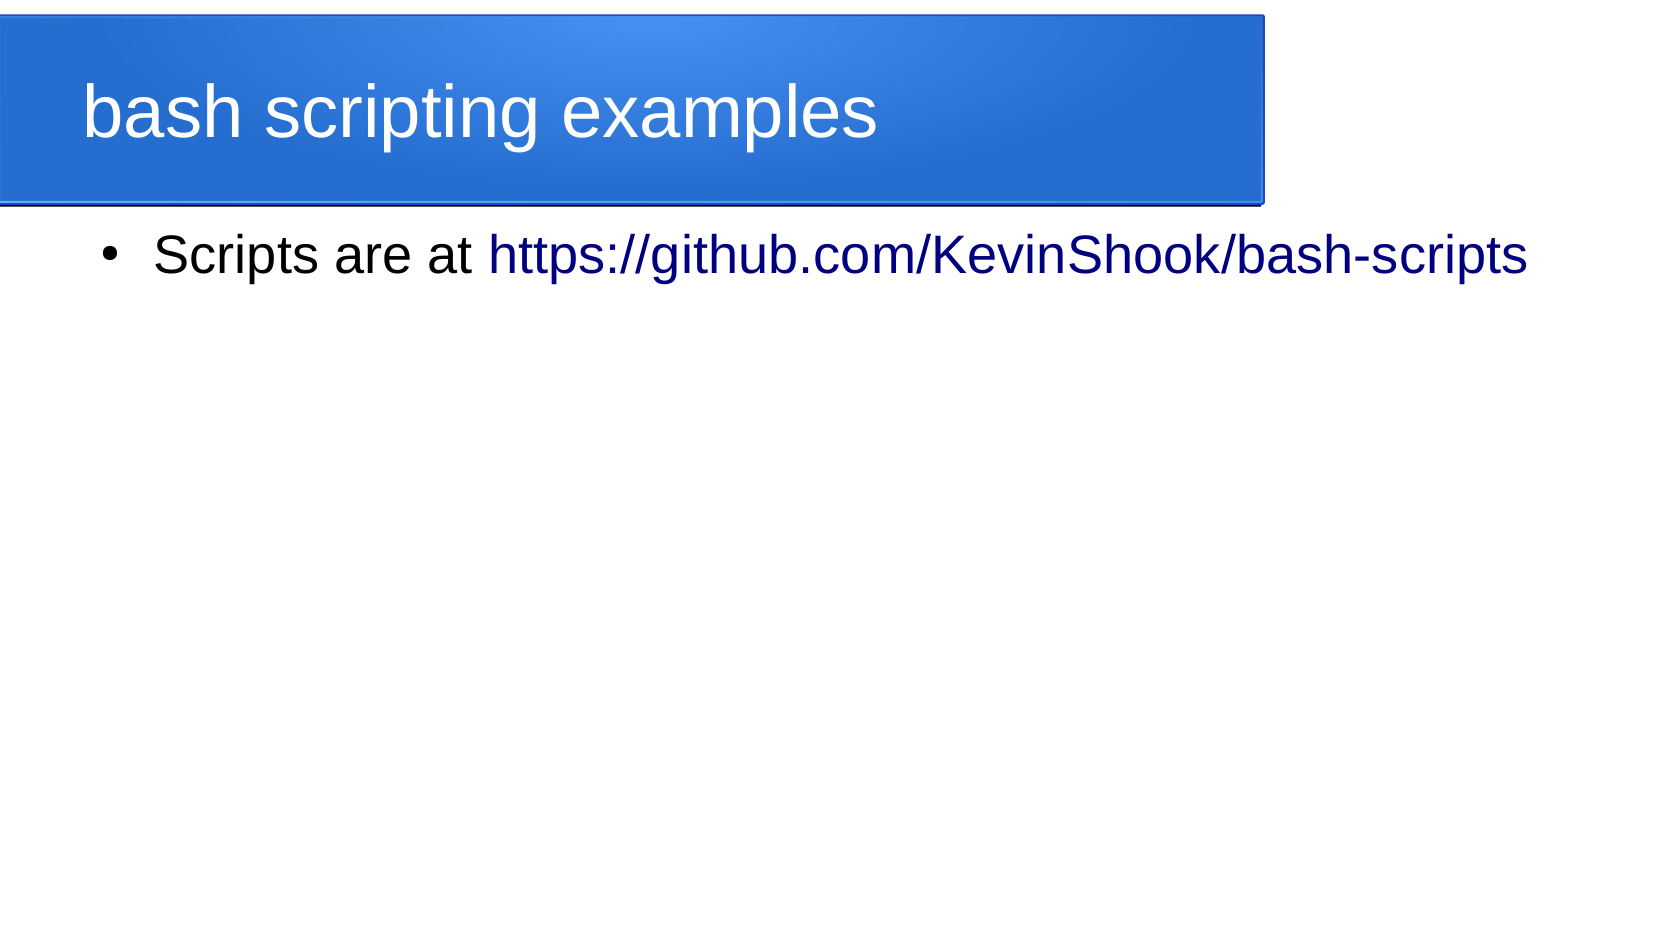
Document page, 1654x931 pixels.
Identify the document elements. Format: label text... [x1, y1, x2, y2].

list Scripts are at https://github.com/KevinShook/bash-scripts [82, 224, 1571, 764]
title bash scripting examples [82, 35, 1235, 189]
